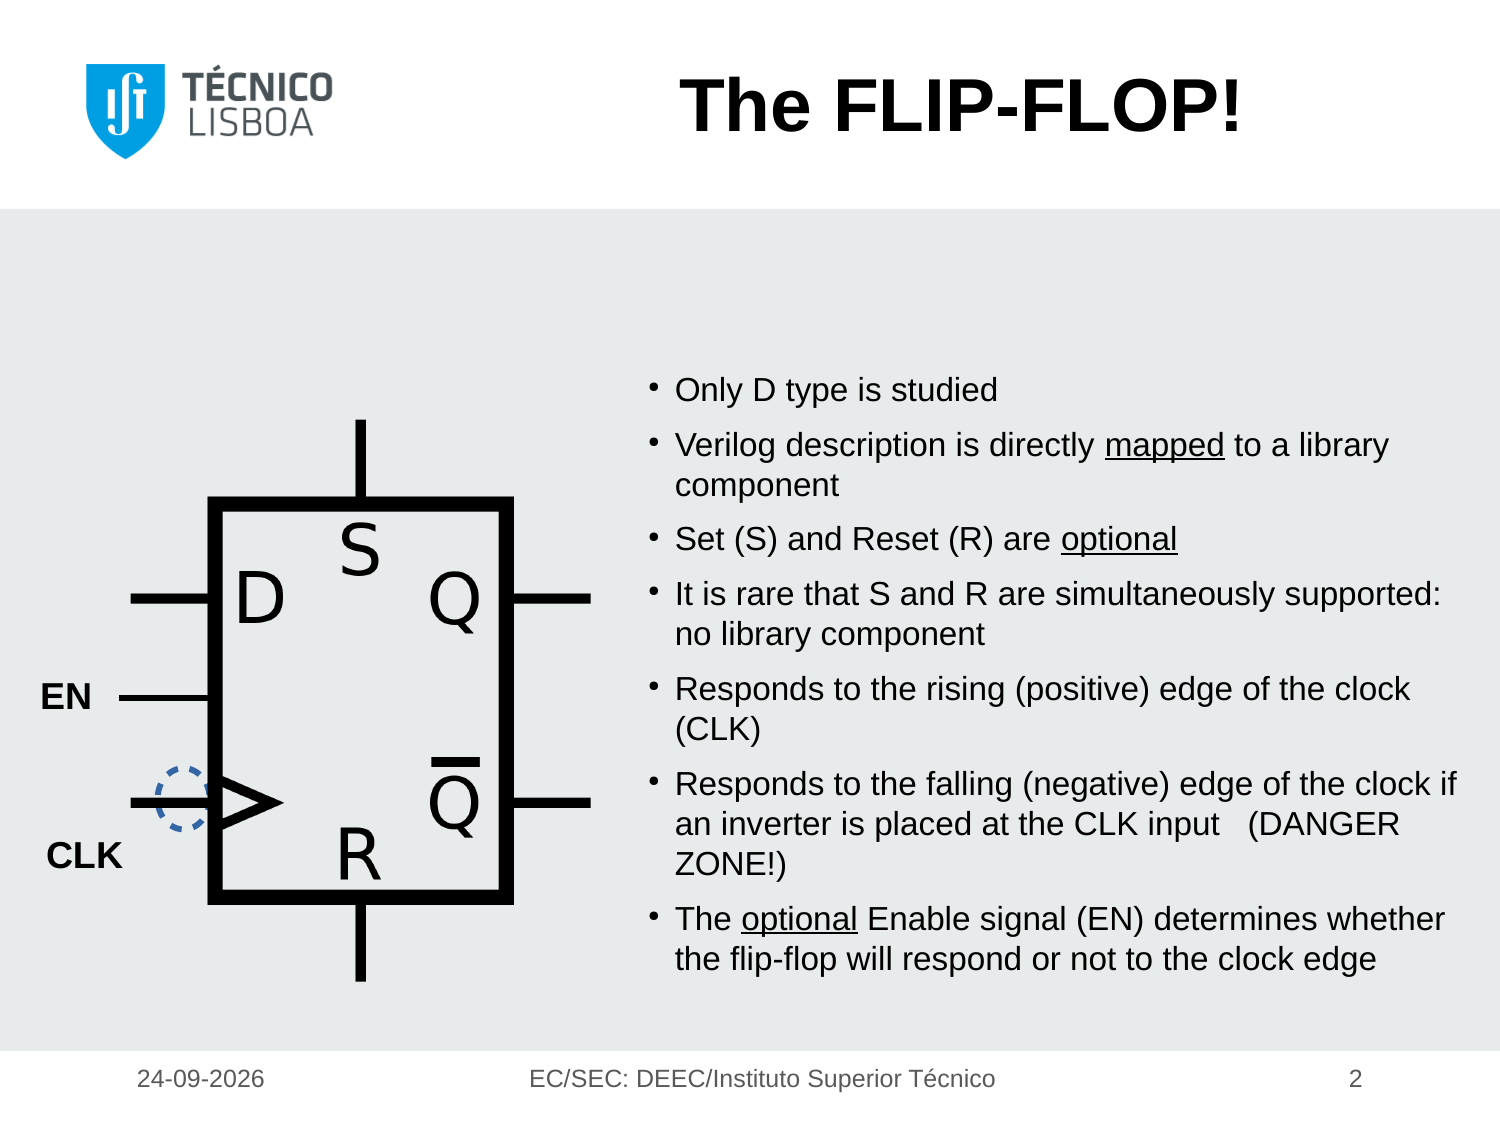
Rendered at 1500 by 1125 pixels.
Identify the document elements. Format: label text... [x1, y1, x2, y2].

list Only D type is studied Verilog description is directly mapped to a library component Set (S) and Reset (R) are optional It is rare that S and R are simultaneously supported: no library component Responds to the rising (positive) edge of the clock (CLK) Responds to the falling (negative) edge of the clock if an inverter is placed at the CLK input (DANGER ZONE!) The optional Enable signal (EN) determines whether the flip-flop will respond or not to the clock edge [639, 367, 1465, 1030]
slide_number 04-01-2023 [121, 1052, 425, 1103]
title The FLIP-FLOP! [664, 29, 1321, 173]
slide_number <number> [1077, 1052, 1378, 1103]
text_box CLK [31, 827, 138, 885]
picture [0, 0, 1500, 1125]
footer EC/SEC: DEEC/Instituto Superior Técnico [512, 1052, 1021, 1103]
text_box EN [25, 667, 108, 725]
